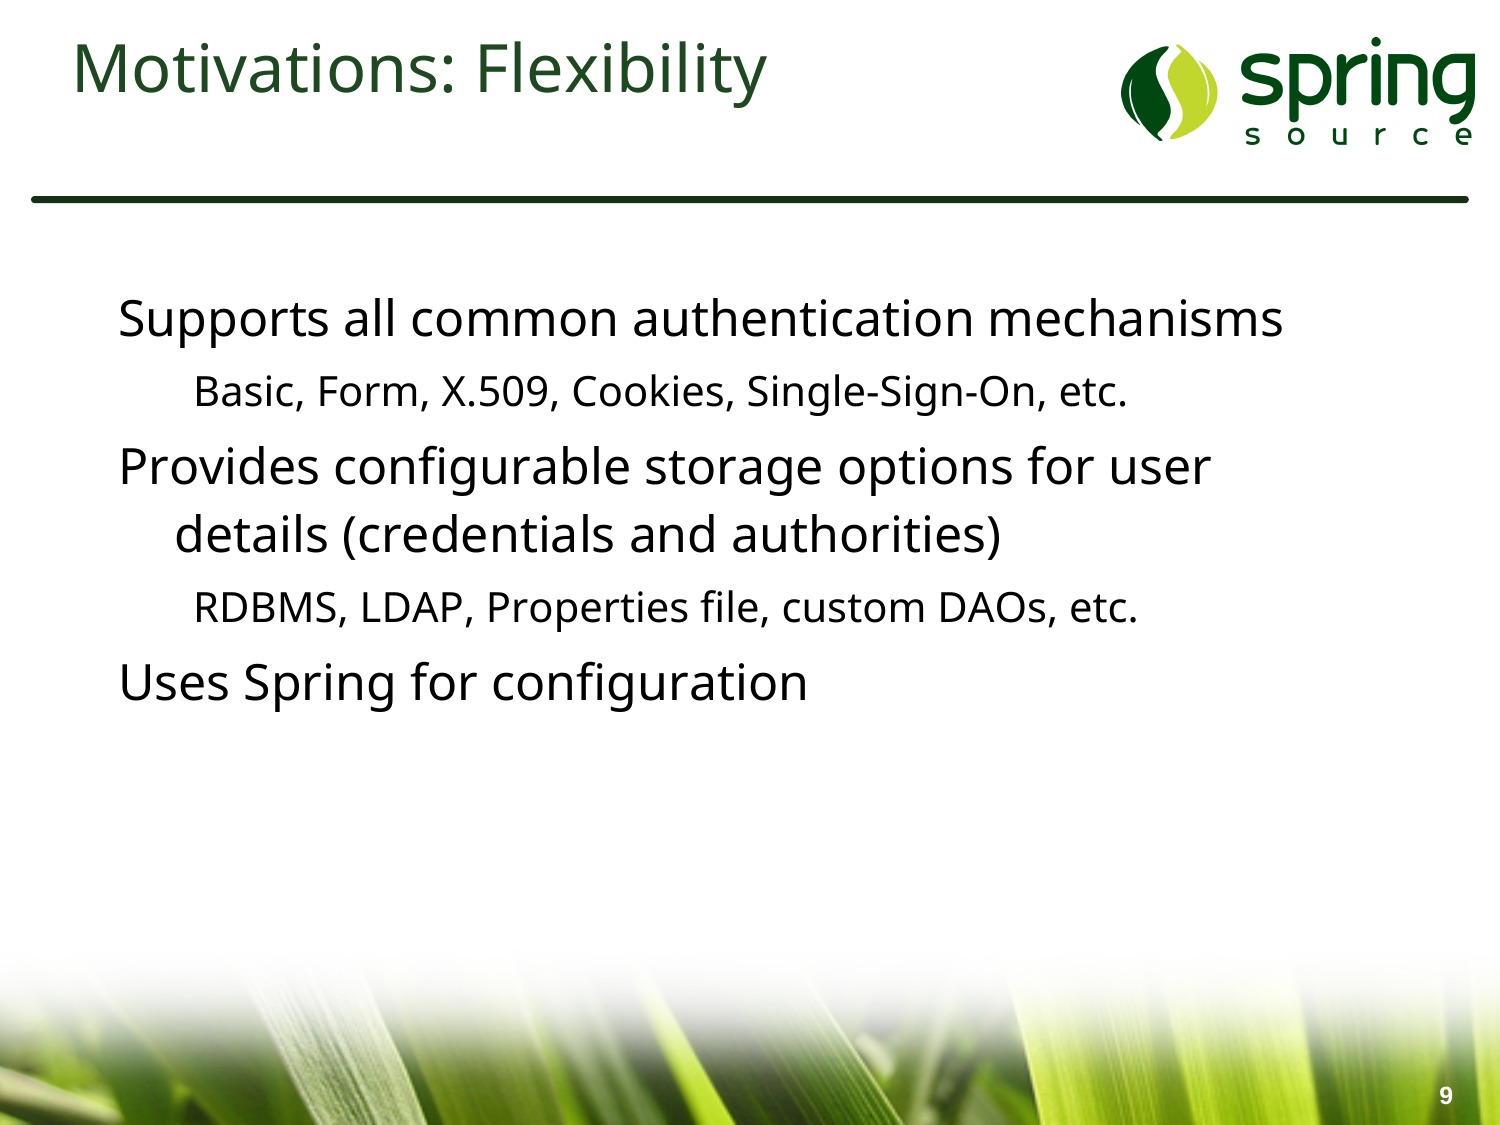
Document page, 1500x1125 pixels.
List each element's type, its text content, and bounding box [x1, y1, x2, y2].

list Supports all common authentication mechanisms Basic, Form, X.509, Cookies, Single-Sign-On, etc. Provides configurable storage options for user details (credentials and authorities) RDBMS, LDAP, Properties file, custom DAOs, etc. Uses Spring for configuration [103, 275, 1394, 938]
picture [0, 944, 1500, 1125]
picture [1121, 37, 1475, 145]
title Motivations: Flexibility [56, 13, 1089, 176]
